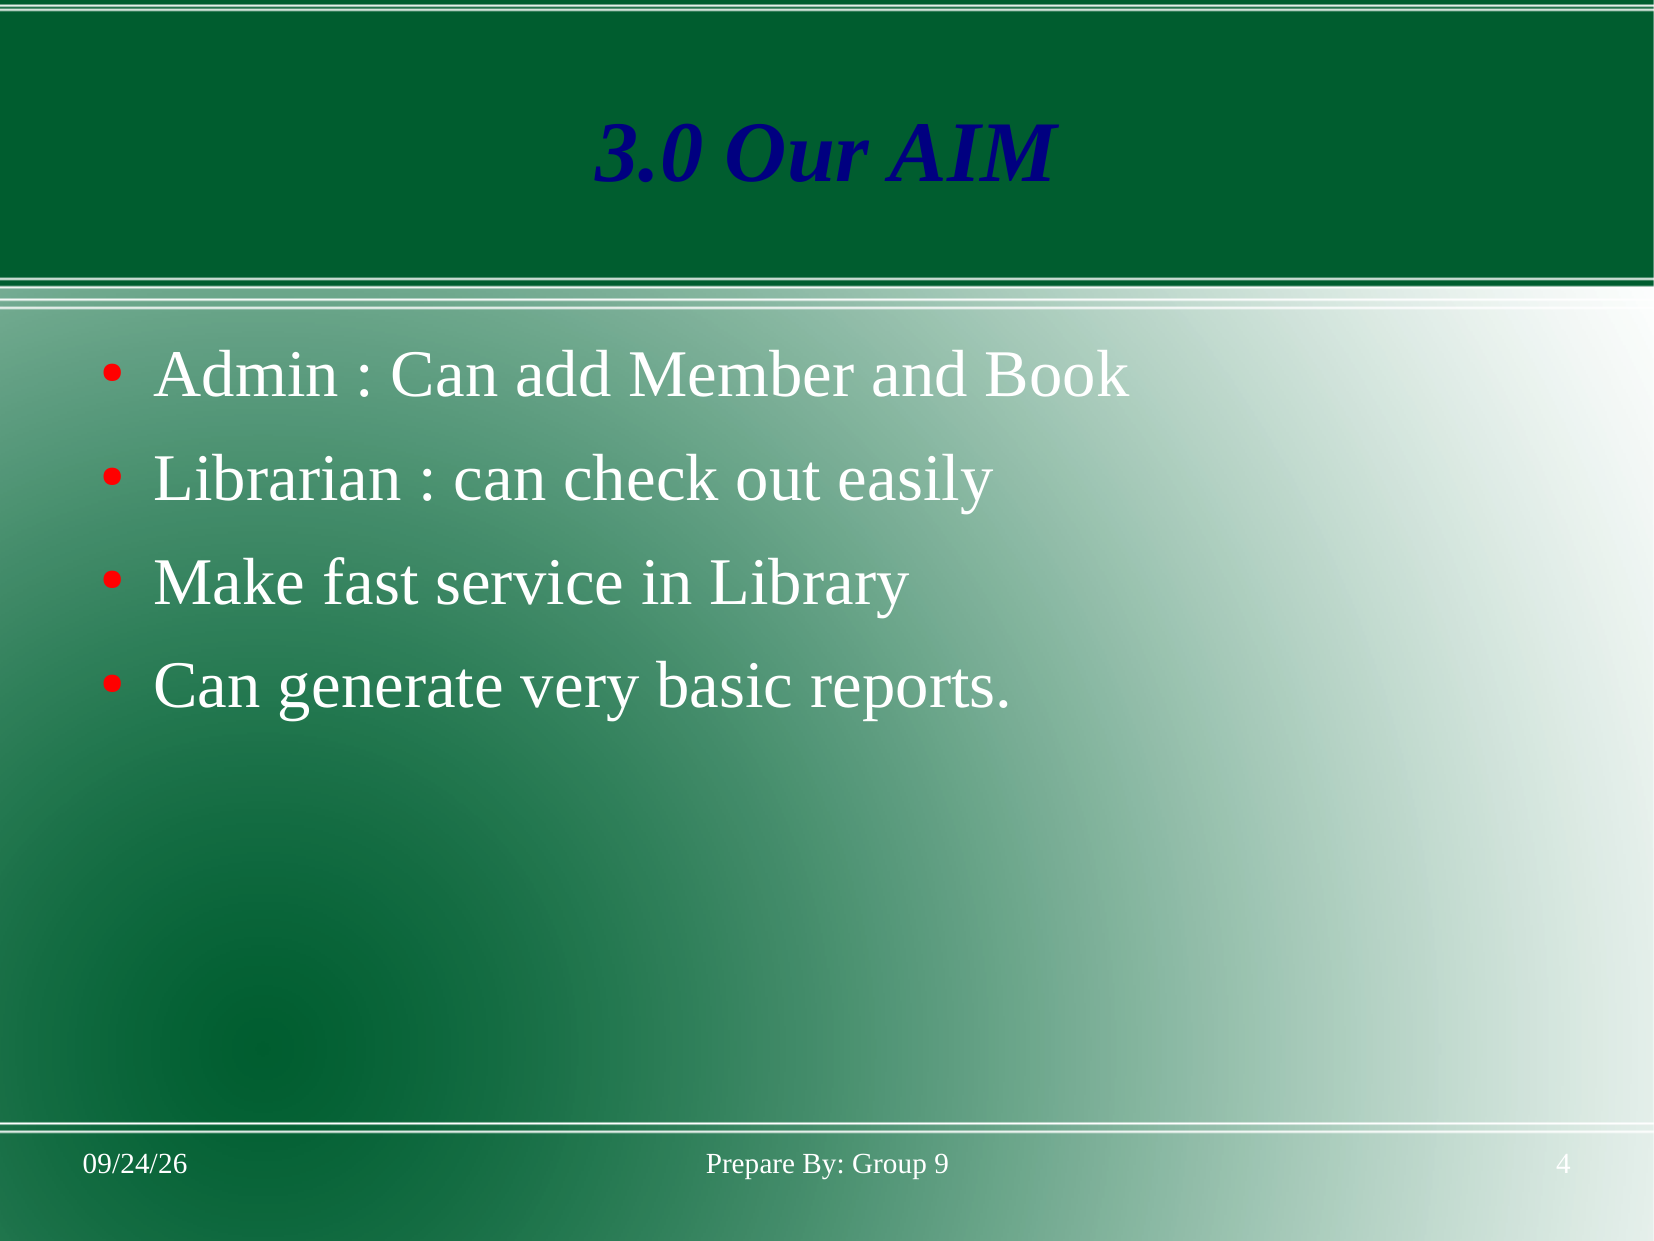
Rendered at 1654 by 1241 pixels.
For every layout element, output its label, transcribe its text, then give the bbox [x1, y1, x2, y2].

list Admin : Can add Member and Book Librarian : can check out easily Make fast service in Library Can generate very basic reports. [82, 337, 1571, 1052]
picture [0, 0, 1654, 1241]
title 3.0 Our AIM [82, 49, 1571, 257]
